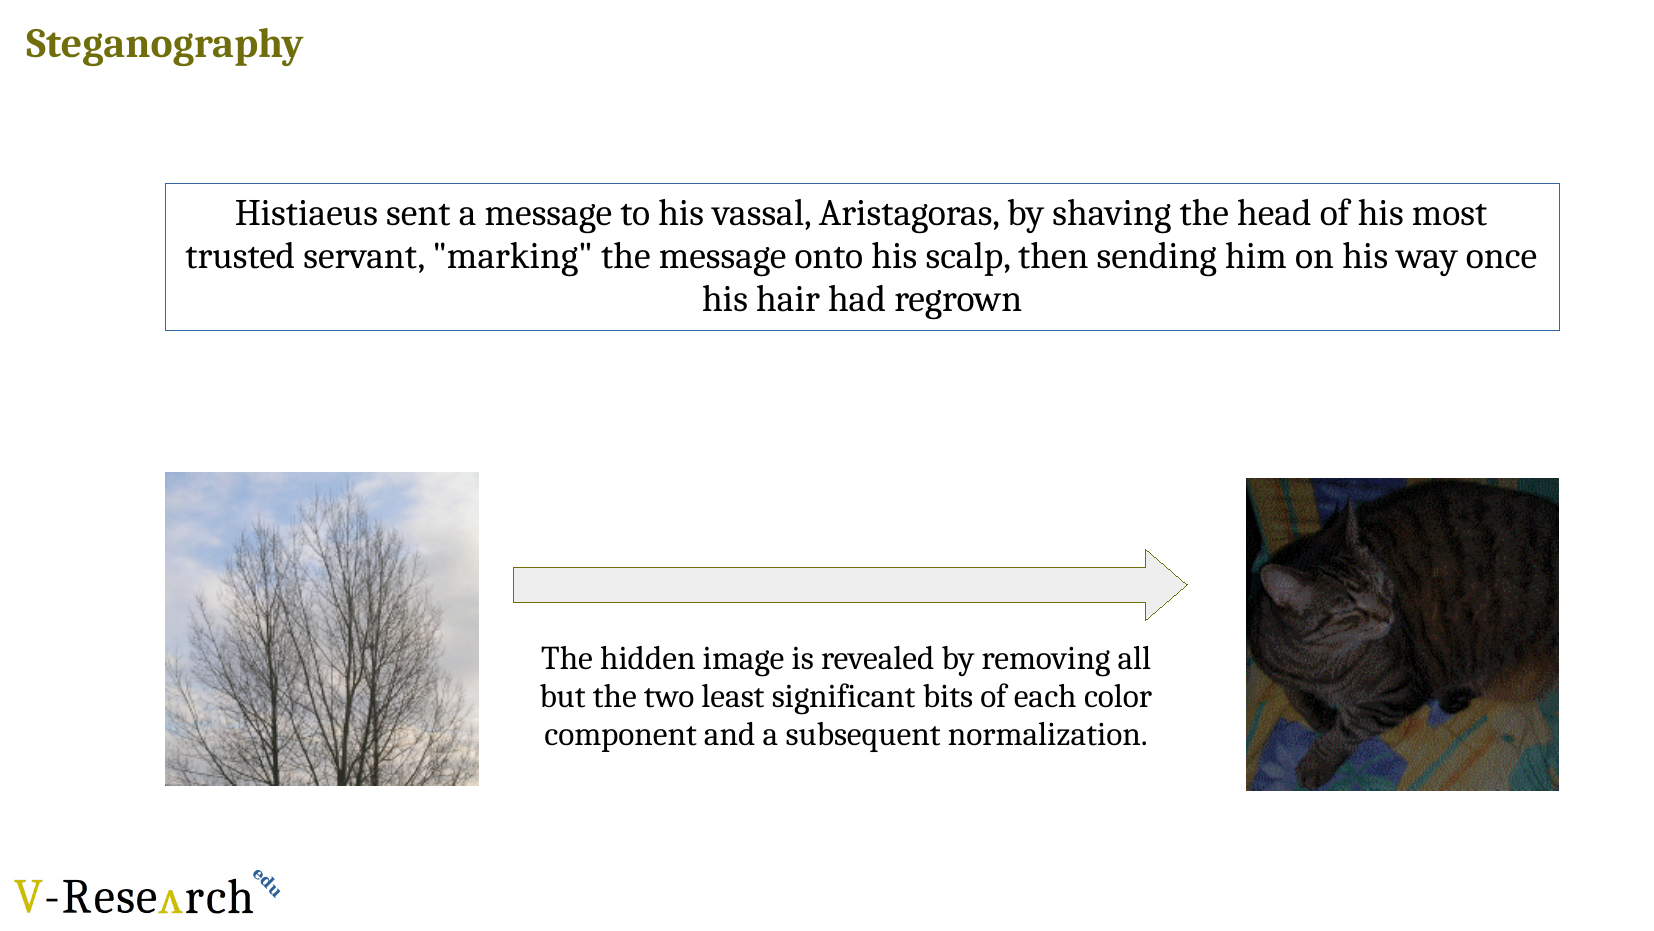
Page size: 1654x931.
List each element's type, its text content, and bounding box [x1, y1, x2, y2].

text_box Steganography [11, 12, 1193, 77]
picture [165, 472, 479, 786]
text_box [513, 549, 1188, 621]
text_box The hidden image is revealed by removing all but the two least significant bits of each color component and a subsequent normalization. [506, 631, 1188, 764]
text_box edu [222, 847, 333, 931]
text_box Histiaeus sent a message to his vassal, Aristagoras, by shaving the head of his most trusted servant, "marking" the message onto his scalp, then sending him on his way once his hair had regrown [165, 183, 1560, 331]
picture [1246, 478, 1559, 791]
picture [11, 876, 255, 916]
